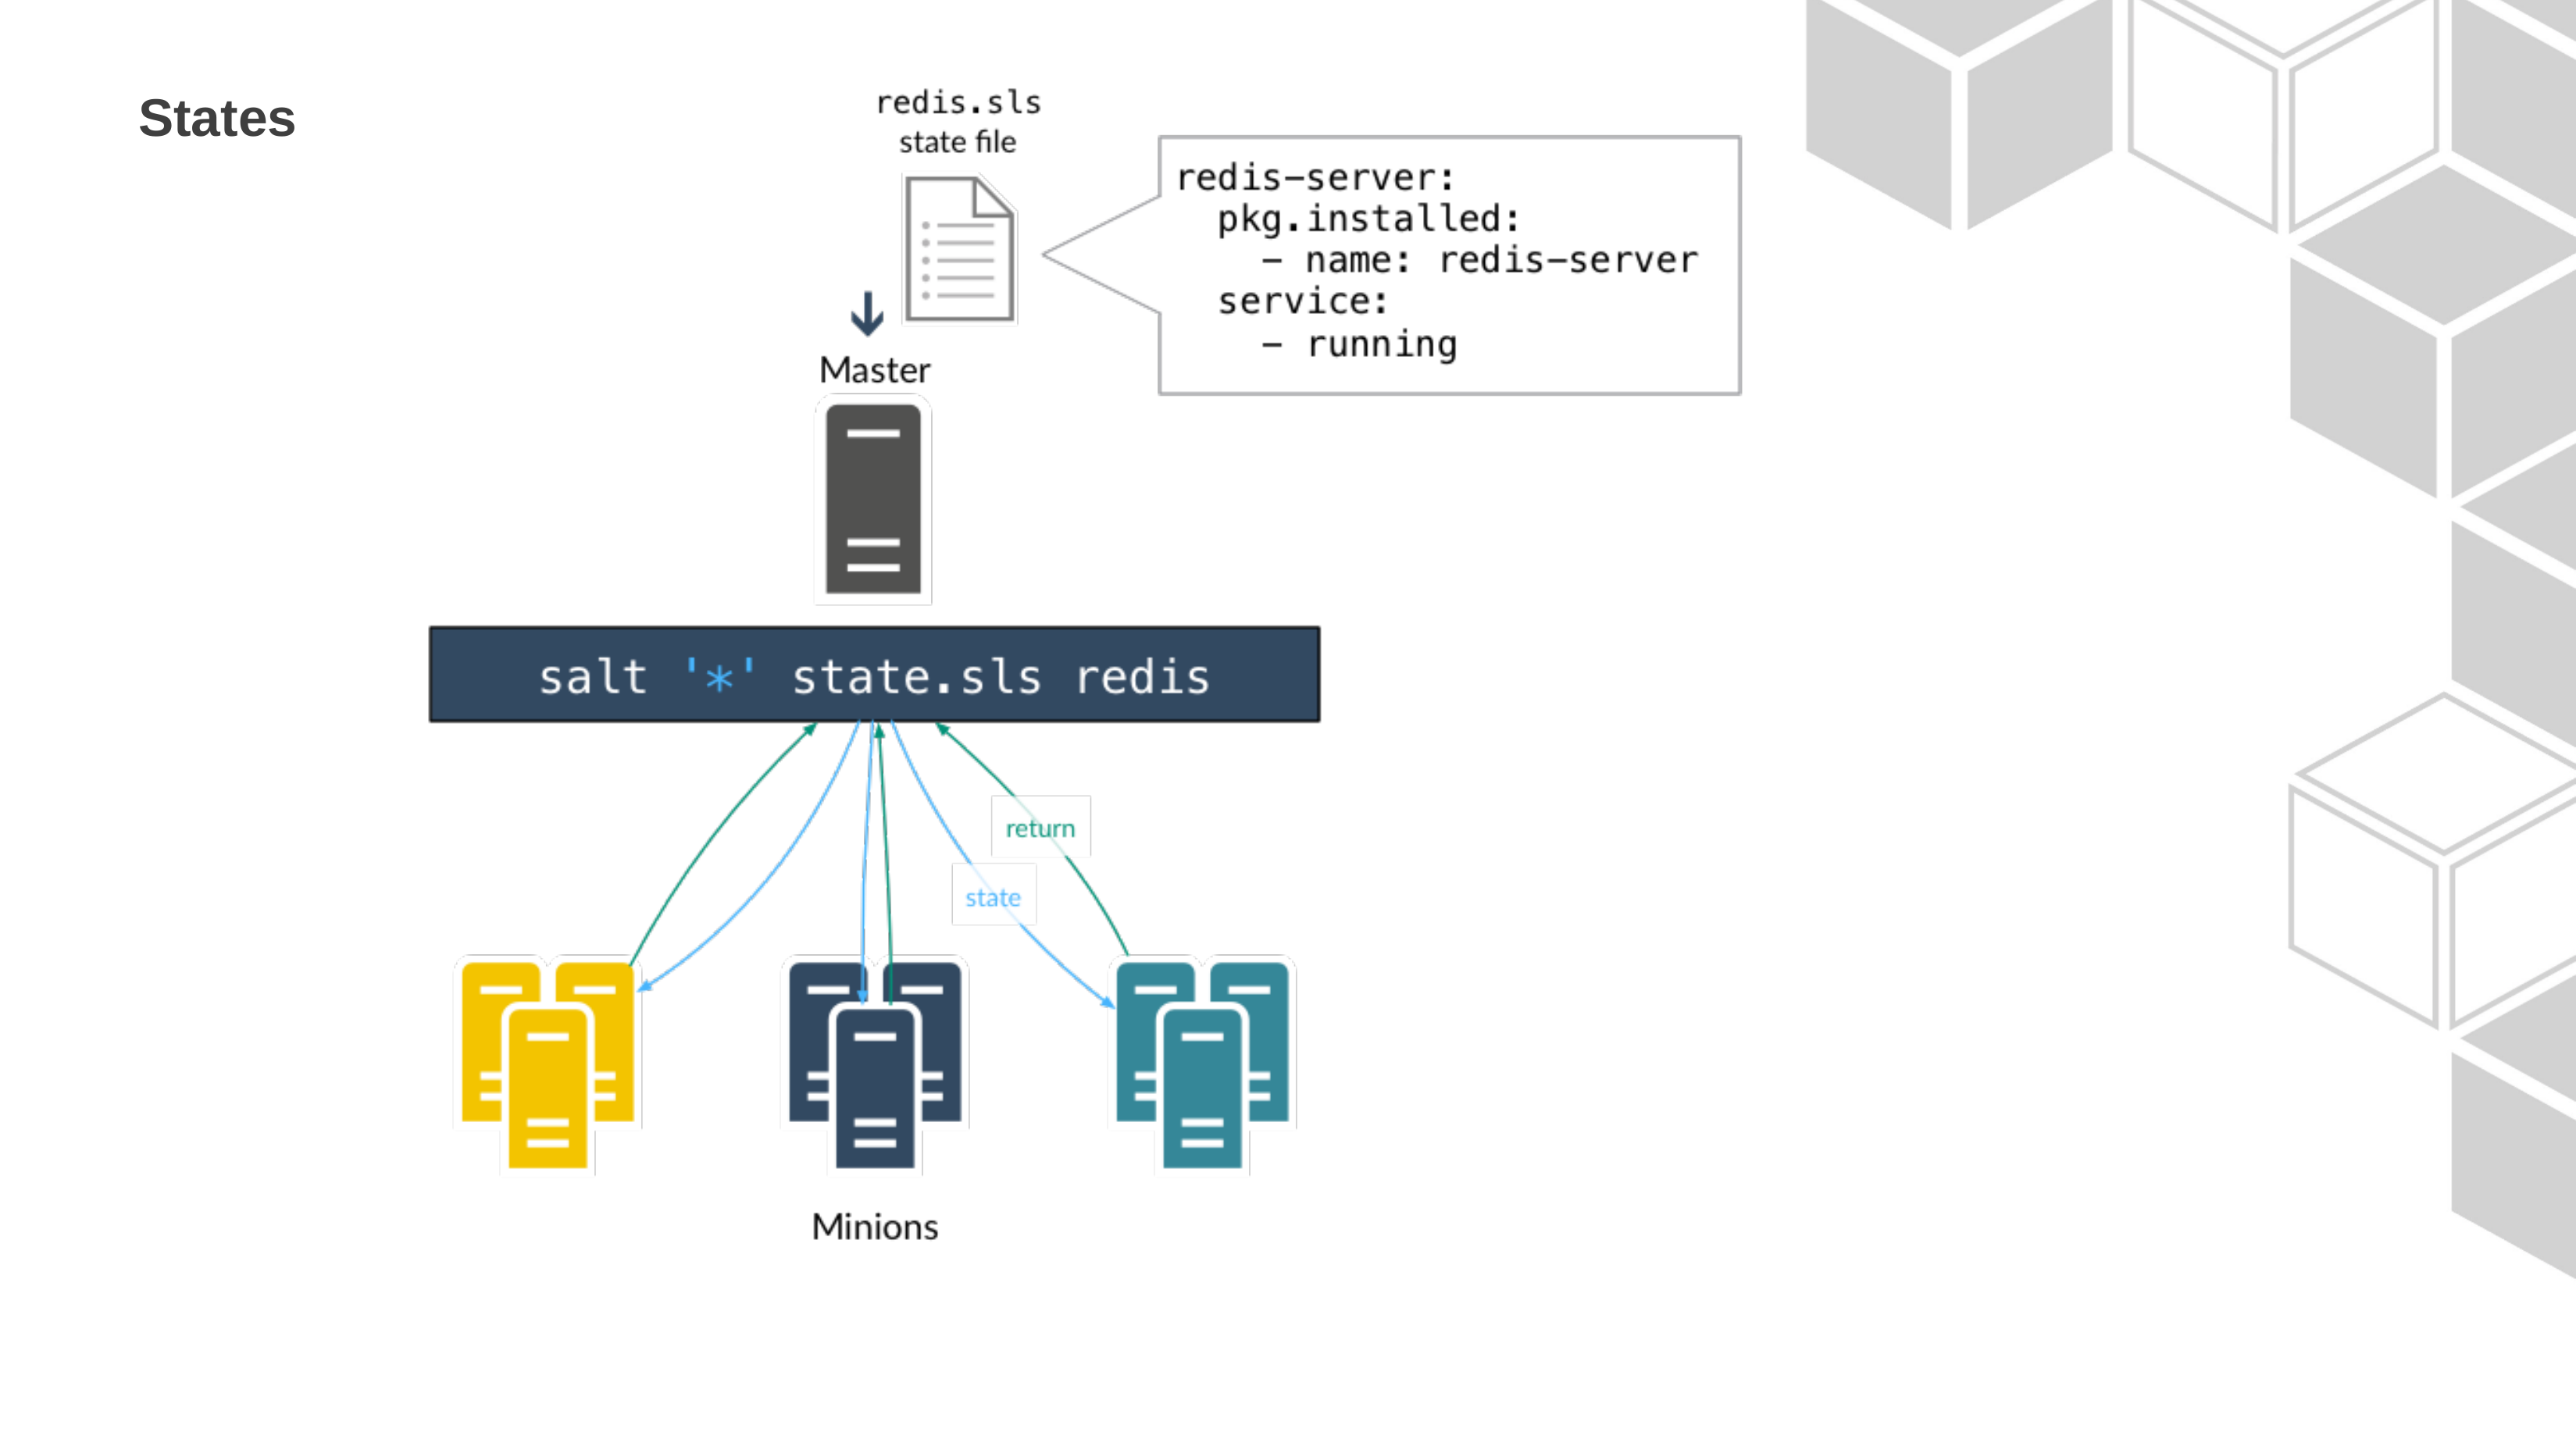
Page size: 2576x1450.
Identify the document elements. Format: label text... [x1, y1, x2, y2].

title States [127, 32, 2446, 198]
picture [0, 0, 2576, 1450]
